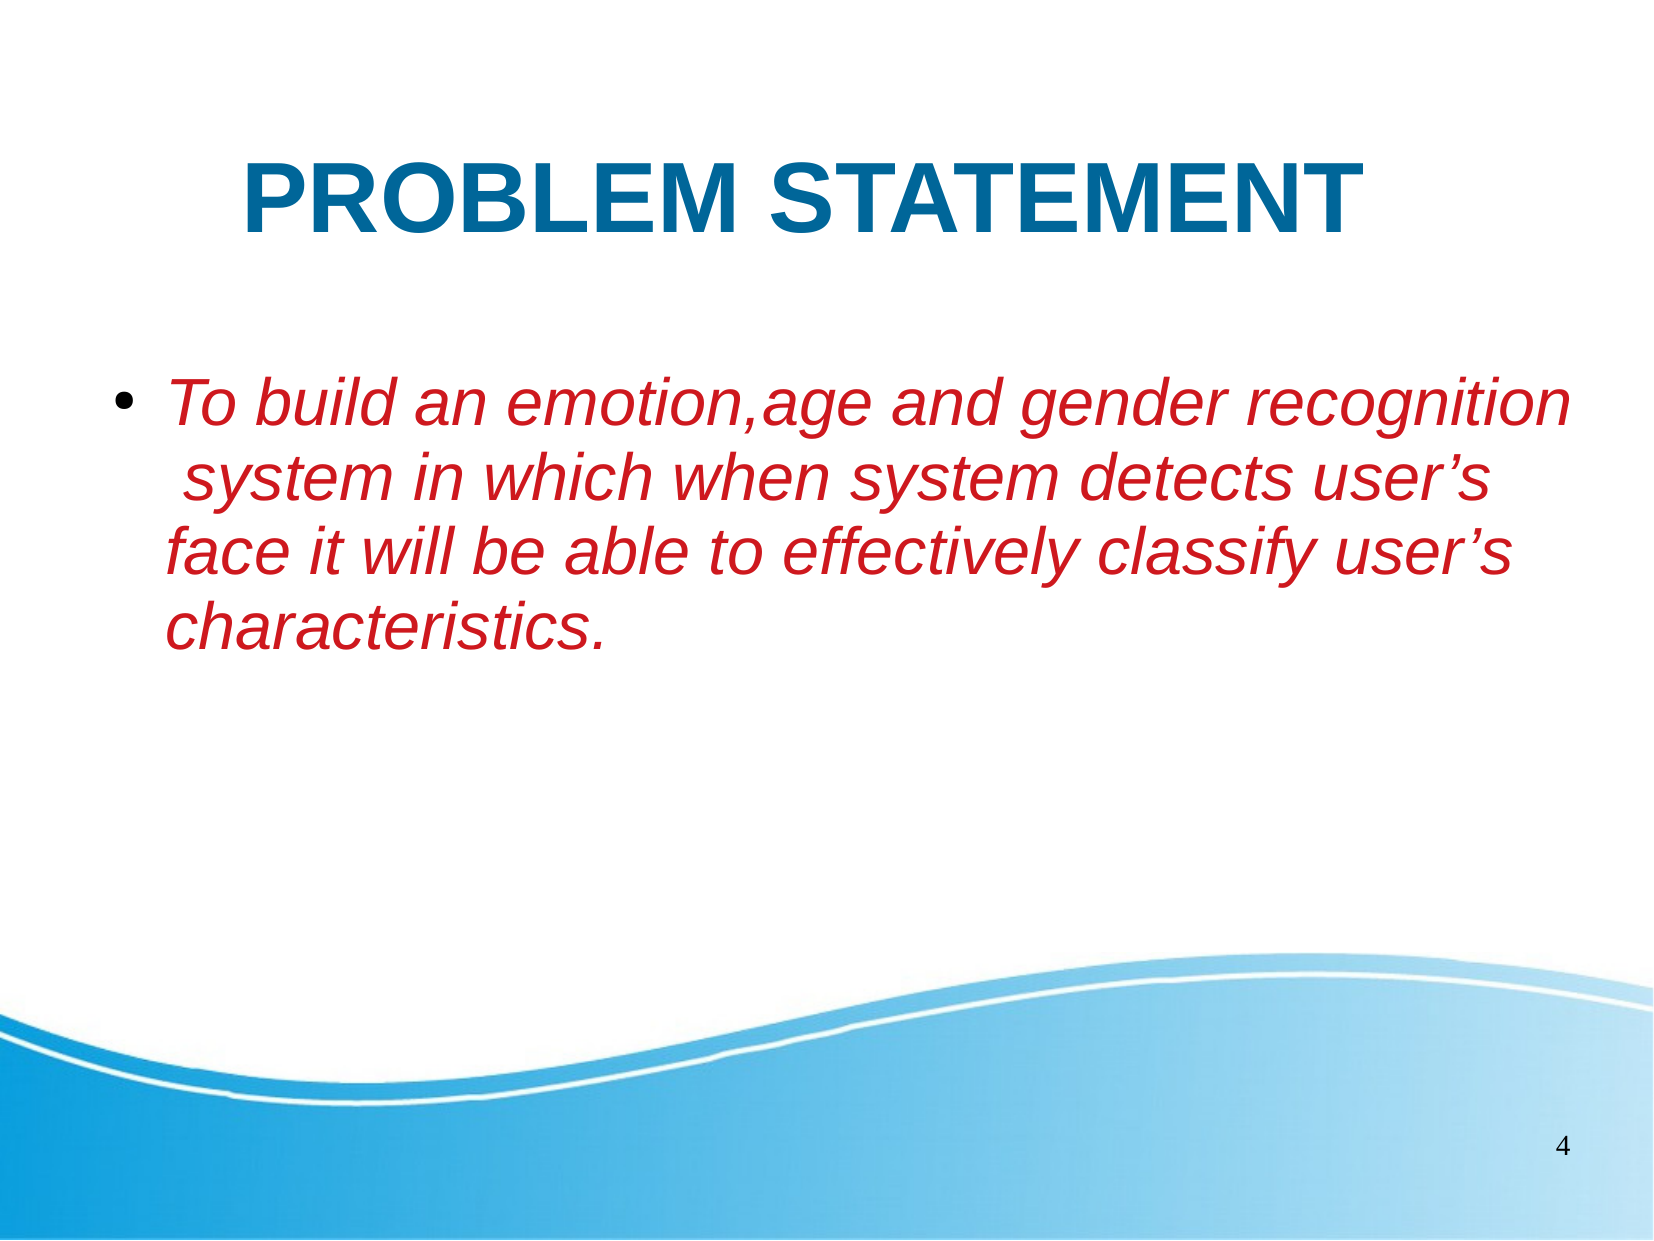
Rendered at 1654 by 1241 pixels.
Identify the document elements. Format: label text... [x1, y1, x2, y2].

picture [0, 952, 1654, 1240]
title PROBLEM STATEMENT [59, 94, 1548, 302]
list To build an emotion,age and gender recognition system in which when system detects user’s face it will be able to effectively classify user’s characteristics. [94, 364, 1583, 709]
